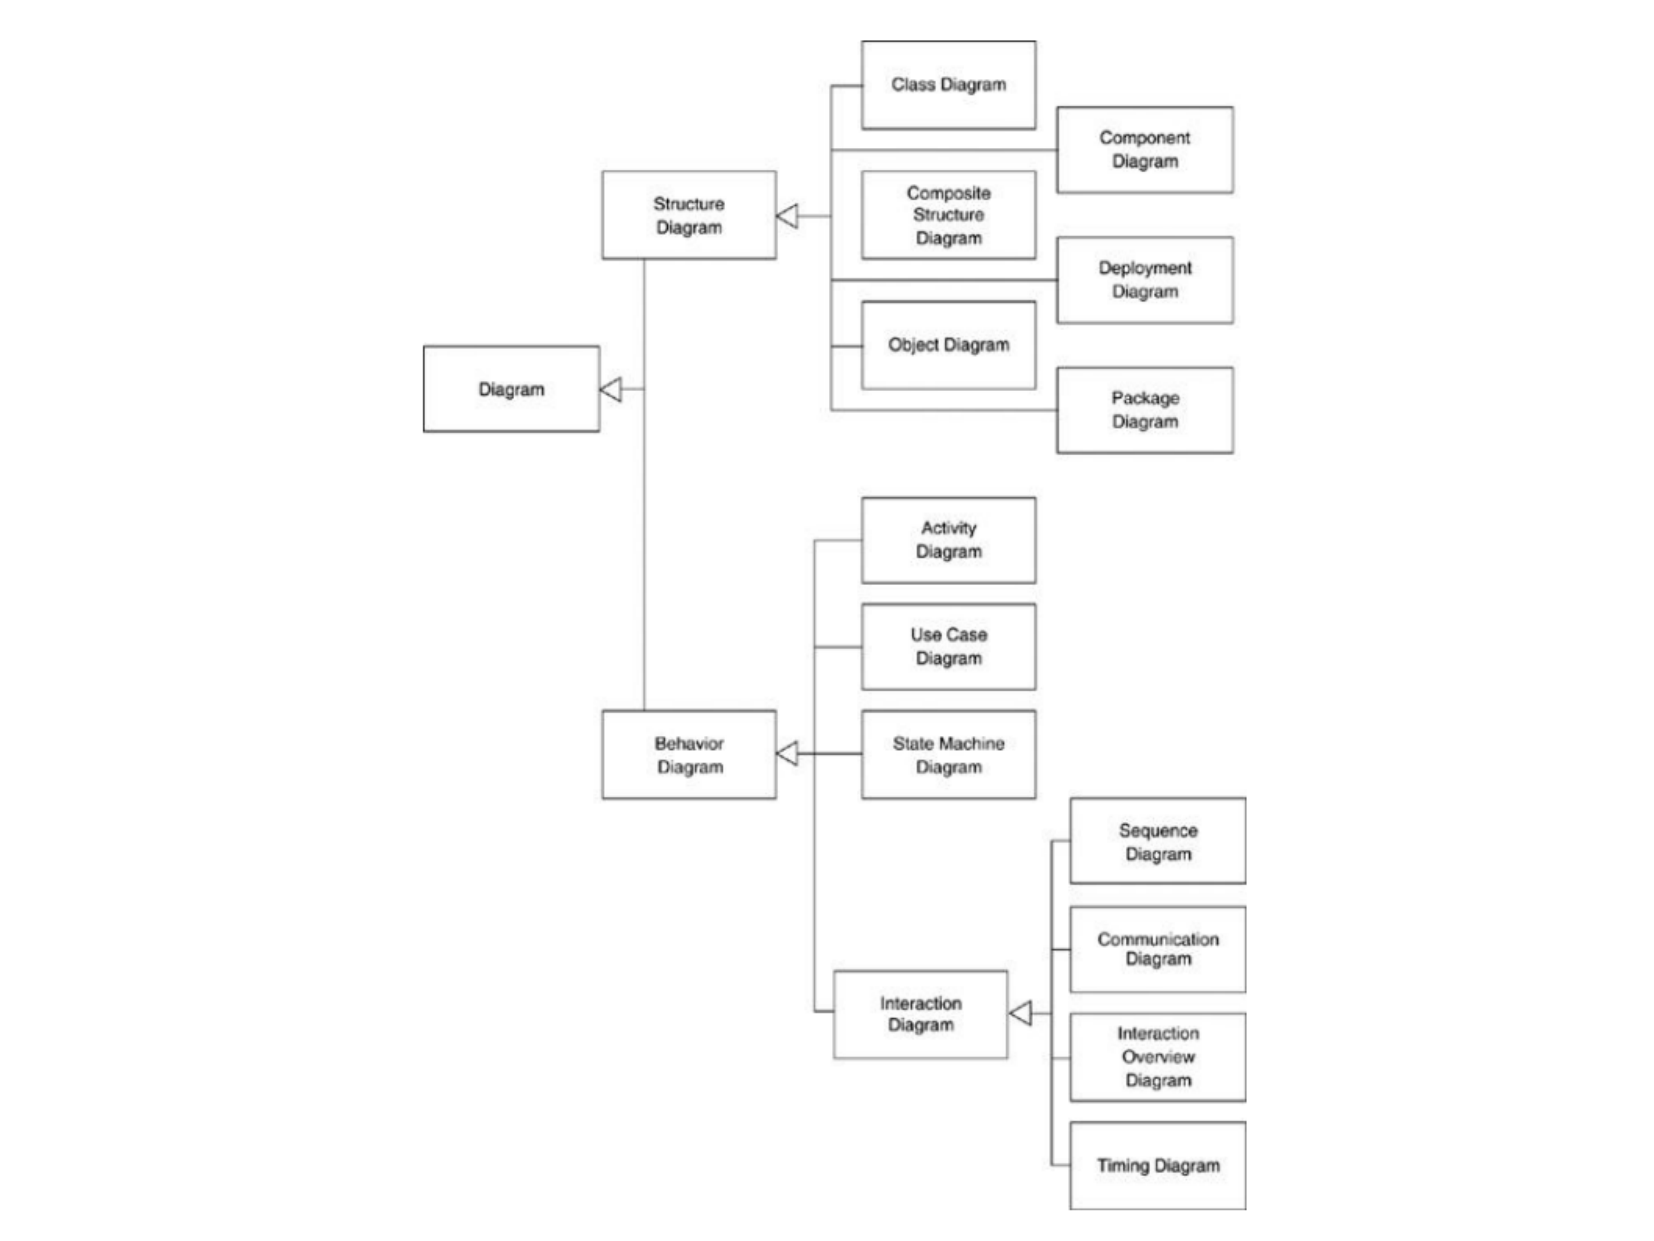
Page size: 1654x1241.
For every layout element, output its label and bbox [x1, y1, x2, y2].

picture [378, 11, 1264, 1226]
